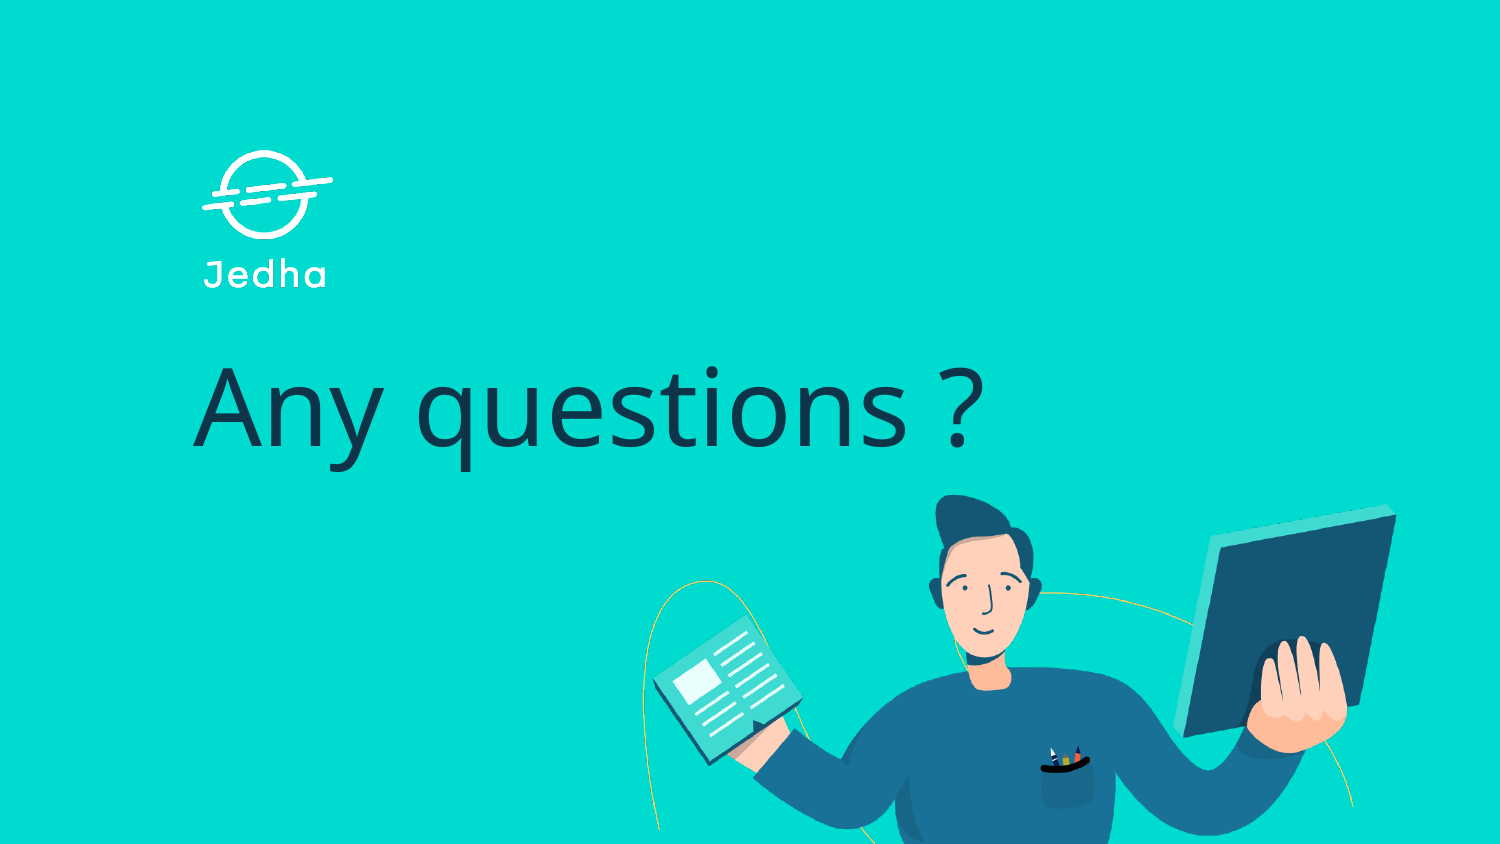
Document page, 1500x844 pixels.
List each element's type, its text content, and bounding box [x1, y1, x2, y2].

picture [642, 493, 1398, 844]
picture [202, 150, 333, 288]
title Any questions ? [178, 323, 1208, 438]
